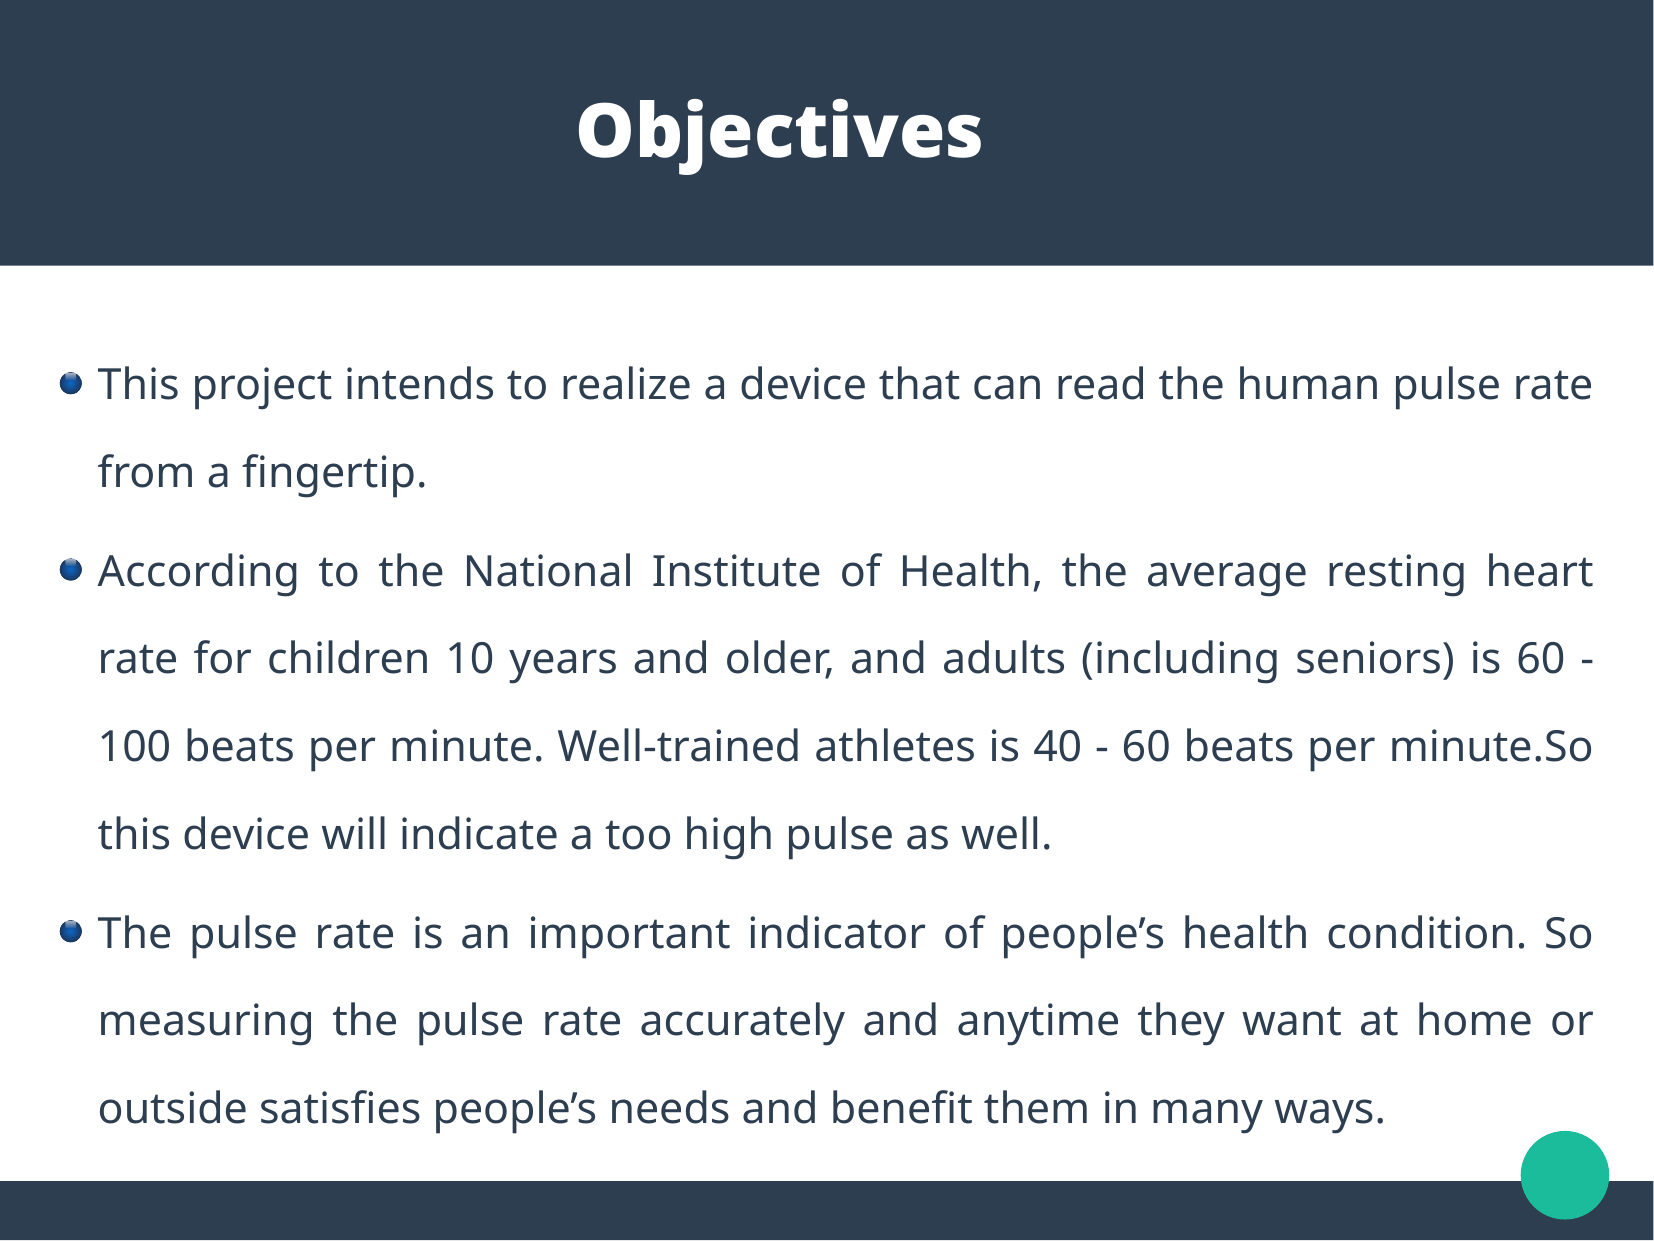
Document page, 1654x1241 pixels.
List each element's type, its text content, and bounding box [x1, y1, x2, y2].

title Objectives [59, 49, 1595, 207]
list This project intends to realize a device that can read the human pulse rate from a fingertip. According to the National Institute of Health, the average resting heart rate for children 10 years and older, and adults (including seniors) is 60 - 100 beats per minute. Well-trained athletes is 40 - 60 beats per minute.So this device will indicate a too high pulse as well. The pulse rate is an important indicator of people’s health condition. So measuring the pulse rate accurately and anytime they want at home or outside satisfies people’s needs and benefit them in many ways. [59, 324, 1595, 1152]
